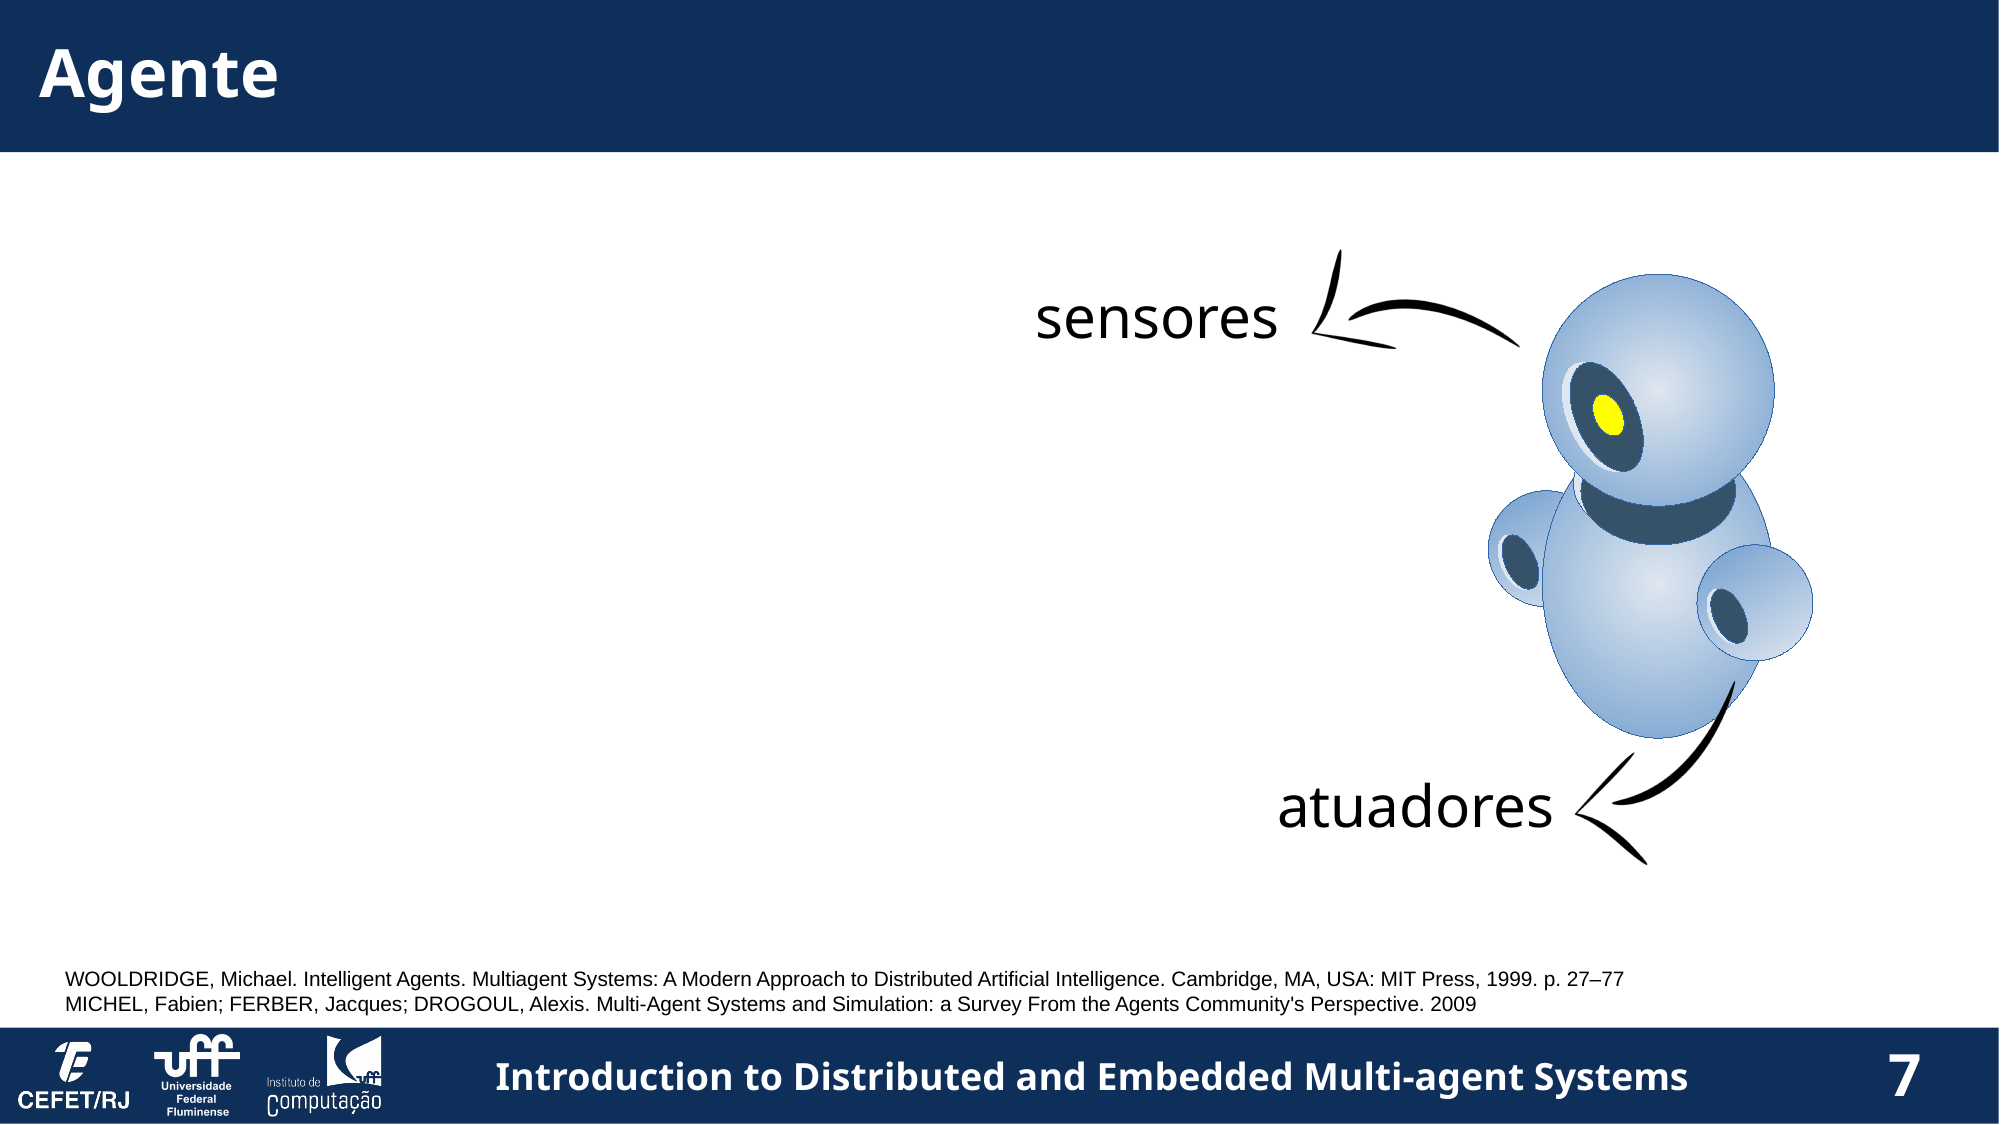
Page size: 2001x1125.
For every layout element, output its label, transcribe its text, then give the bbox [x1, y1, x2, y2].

text_box [1488, 274, 1813, 738]
picture [1593, 679, 1792, 882]
text_box Agente [25, 23, 1999, 119]
picture [153, 1033, 241, 1121]
picture [265, 1033, 383, 1117]
text_box atuadores [1238, 761, 1593, 847]
picture [1311, 249, 1520, 349]
text_box sensores [980, 272, 1335, 358]
text_box WOOLDRIDGE, Michael. Intelligent Agents. Multiagent Systems: A Modern Approach to Distributed Artificial Intelligence. Cambridge, MA, USA: MIT Press, 1999. p. 27–77 MICHEL, Fabien; FERBER, Jacques; DROGOUL, Alexis. Multi-Agent Systems and Simulation: a Survey From the Agents Community's Perspective. 2009 [50, 958, 1969, 1024]
picture [18, 1021, 129, 1125]
